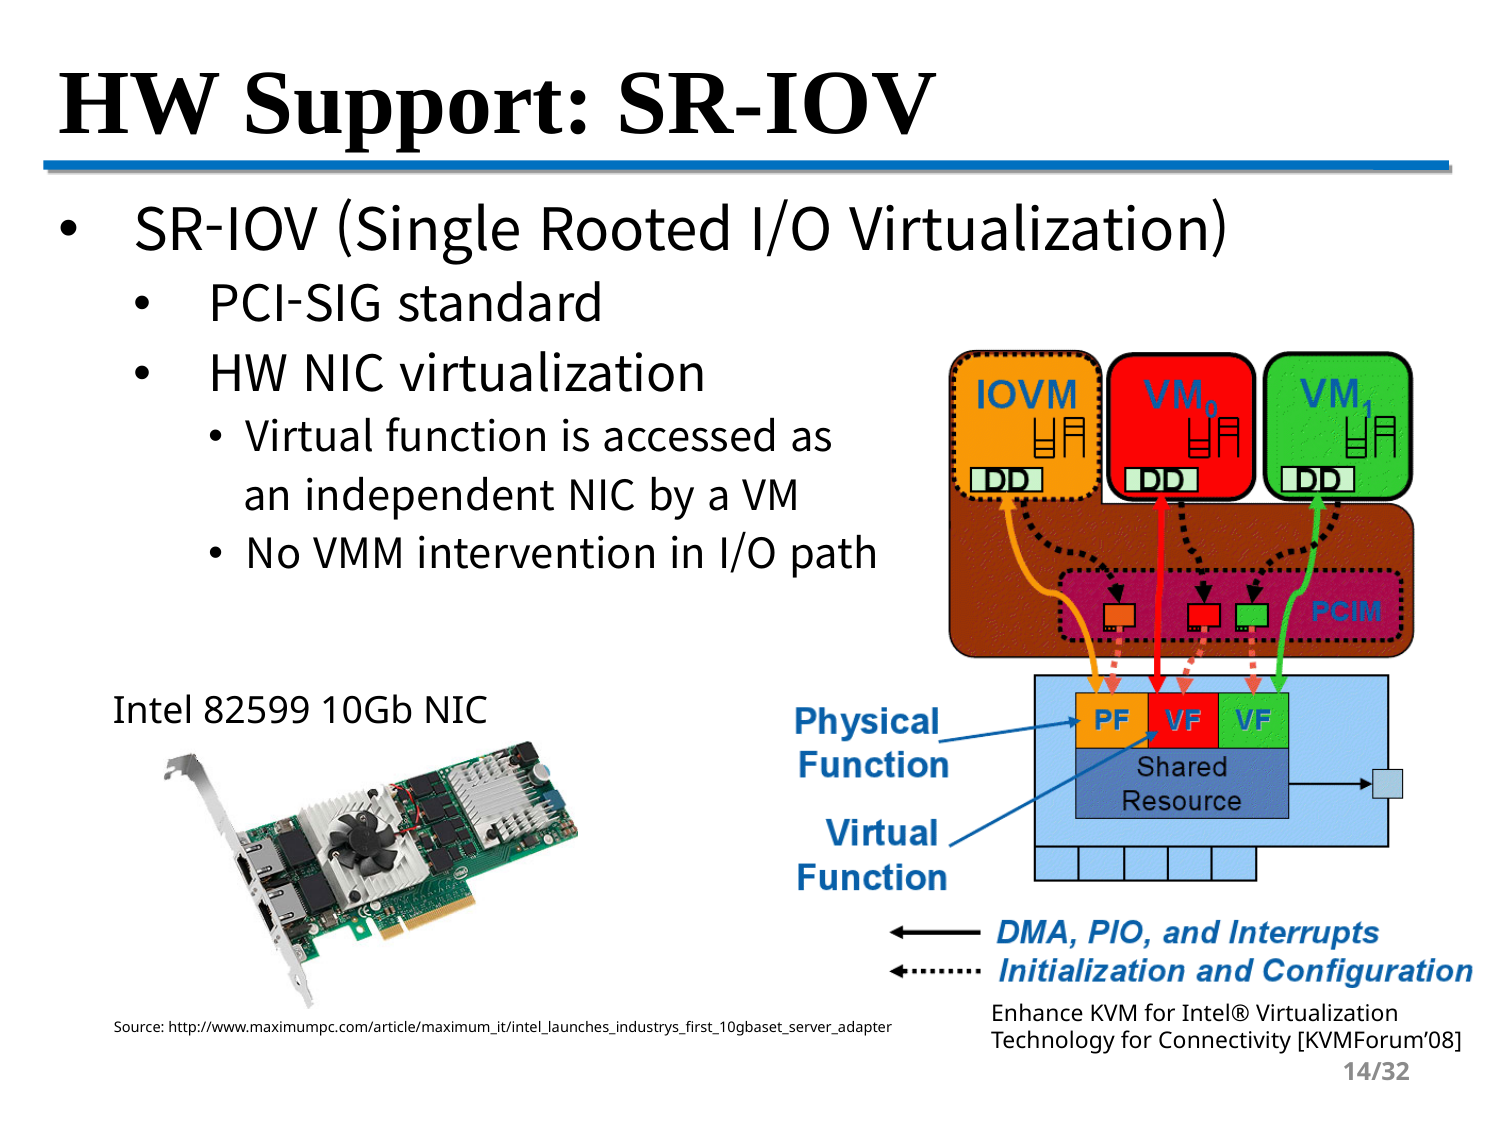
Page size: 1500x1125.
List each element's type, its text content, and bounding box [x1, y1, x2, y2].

title HW Support: SR-IOV [43, 21, 1449, 173]
slide_number <number>/32 [1074, 1042, 1425, 1103]
text_box Intel 82599 10Gb NIC [98, 679, 504, 739]
picture [161, 727, 578, 1009]
text_box Enhance KVM for Intel® Virtualization Technology for Connectivity [KVMForum’08] [976, 990, 1478, 1061]
picture [1449, 333, 1483, 988]
list SR-IOV (Single Rooted I/O Virtualization) PCI-SIG standard HW NIC virtualization Virtual function is accessed as an independent NIC by a VM No VMM intervention in I/O path [43, 184, 1449, 1012]
text_box Source: http://www.maximumpc.com/article/maximum_it/intel_launches_industrys_first_10gbaset_server_adapter [99, 1010, 908, 1043]
